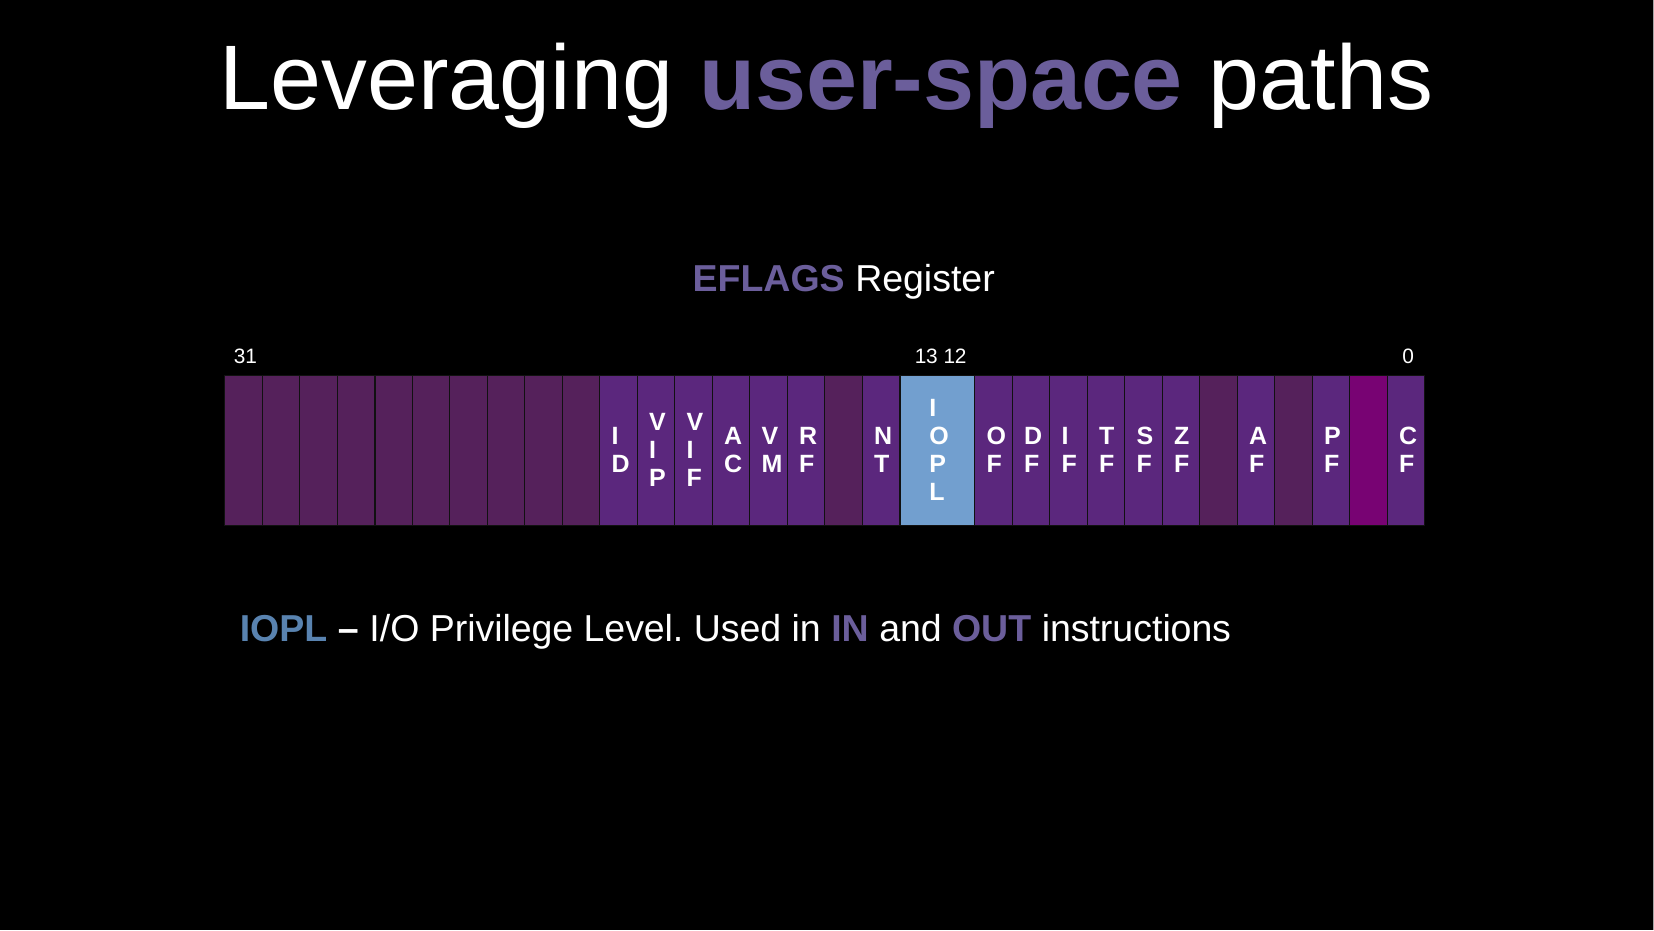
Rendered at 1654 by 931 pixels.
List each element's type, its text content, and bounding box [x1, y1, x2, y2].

text_box 13 12 [900, 337, 1013, 399]
text_box [224, 375, 1425, 526]
text_box SF [1121, 386, 1159, 514]
text_box RF [784, 386, 822, 514]
text_box 31 [219, 337, 295, 376]
text_box VIP [634, 386, 671, 514]
text_box AC [709, 386, 746, 514]
text_box IOPL [914, 399, 953, 514]
text_box IF [1046, 386, 1084, 514]
text_box EFLAGS Register [675, 250, 1013, 326]
text_box CF [1388, 386, 1422, 514]
text_box OF [971, 399, 1009, 514]
text_box PF [1313, 386, 1347, 514]
text_box IOPL – I/O Privilege Level. Used in IN and OUT instructions [225, 600, 1388, 901]
text_box NT [859, 386, 897, 514]
text_box TF [1084, 386, 1121, 514]
text_box DF [1009, 386, 1046, 514]
text_box VIF [671, 386, 709, 514]
text_box AF [1238, 386, 1272, 514]
text_box VM [746, 386, 784, 514]
text_box ZF [1159, 386, 1197, 514]
text_box 0 [1387, 337, 1463, 376]
text_box ID [596, 386, 634, 514]
title Leveraging user-space paths [82, 0, 1571, 156]
